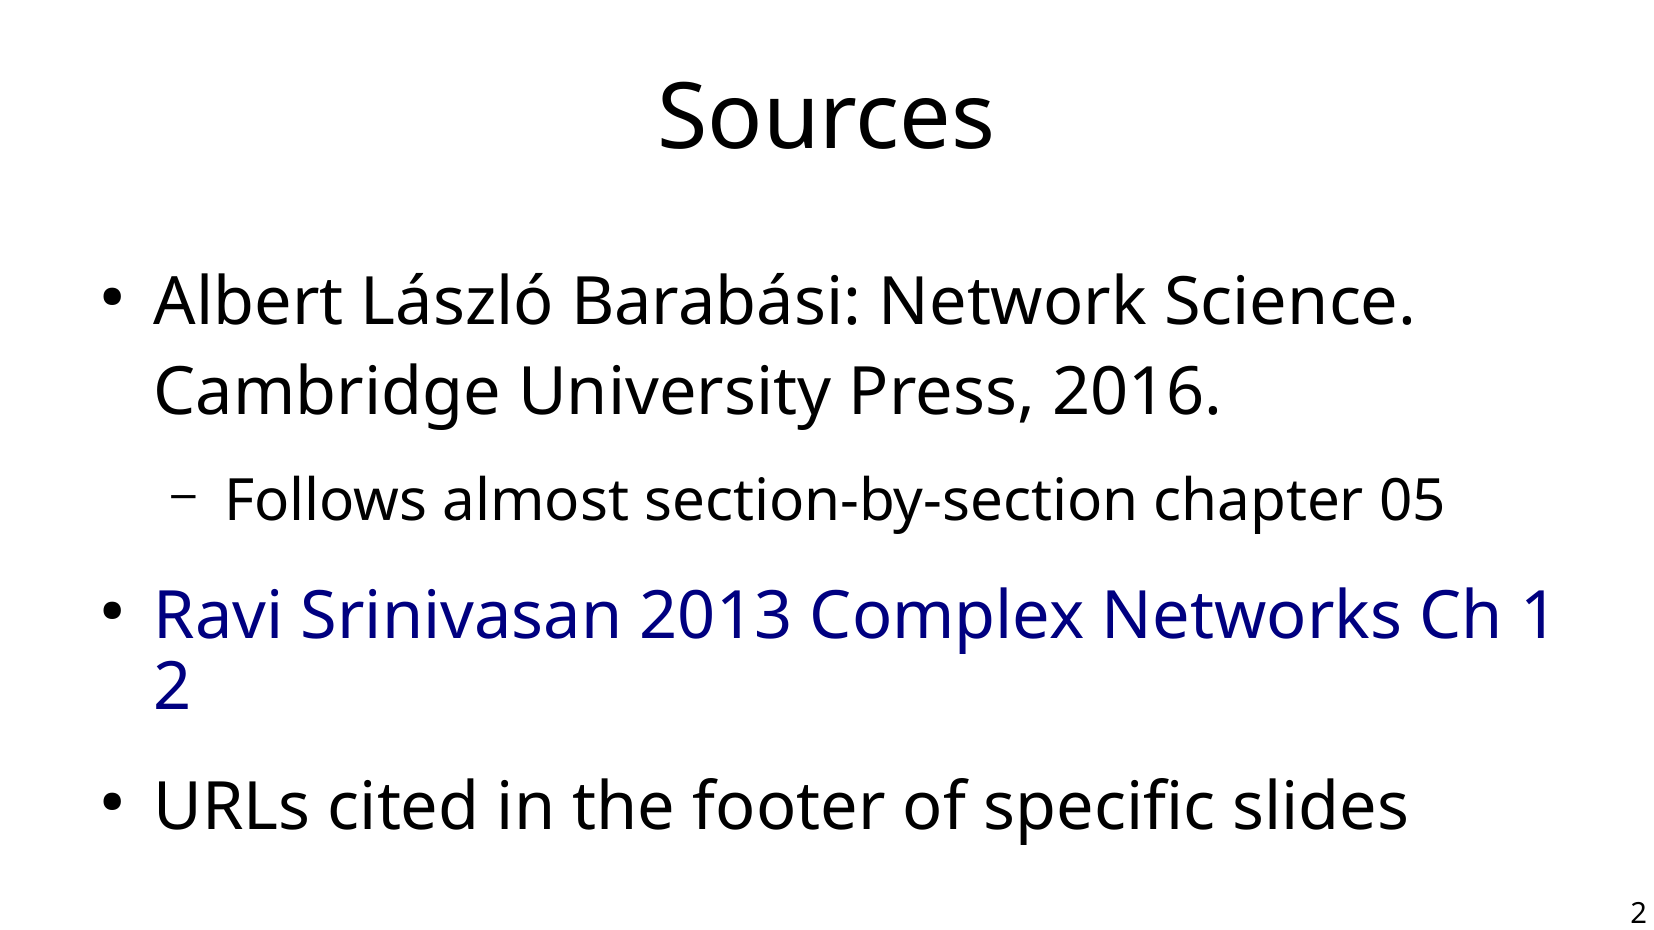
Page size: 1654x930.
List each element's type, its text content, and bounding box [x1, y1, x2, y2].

title Sources [82, 1, 1571, 225]
list Albert László Barabási: Network Science. Cambridge University Press, 2016. Follows almost section-by-section chapter 05 Ravi Srinivasan 2013 Complex Networks Ch 12 URLs cited in the footer of specific slides [82, 252, 1571, 793]
